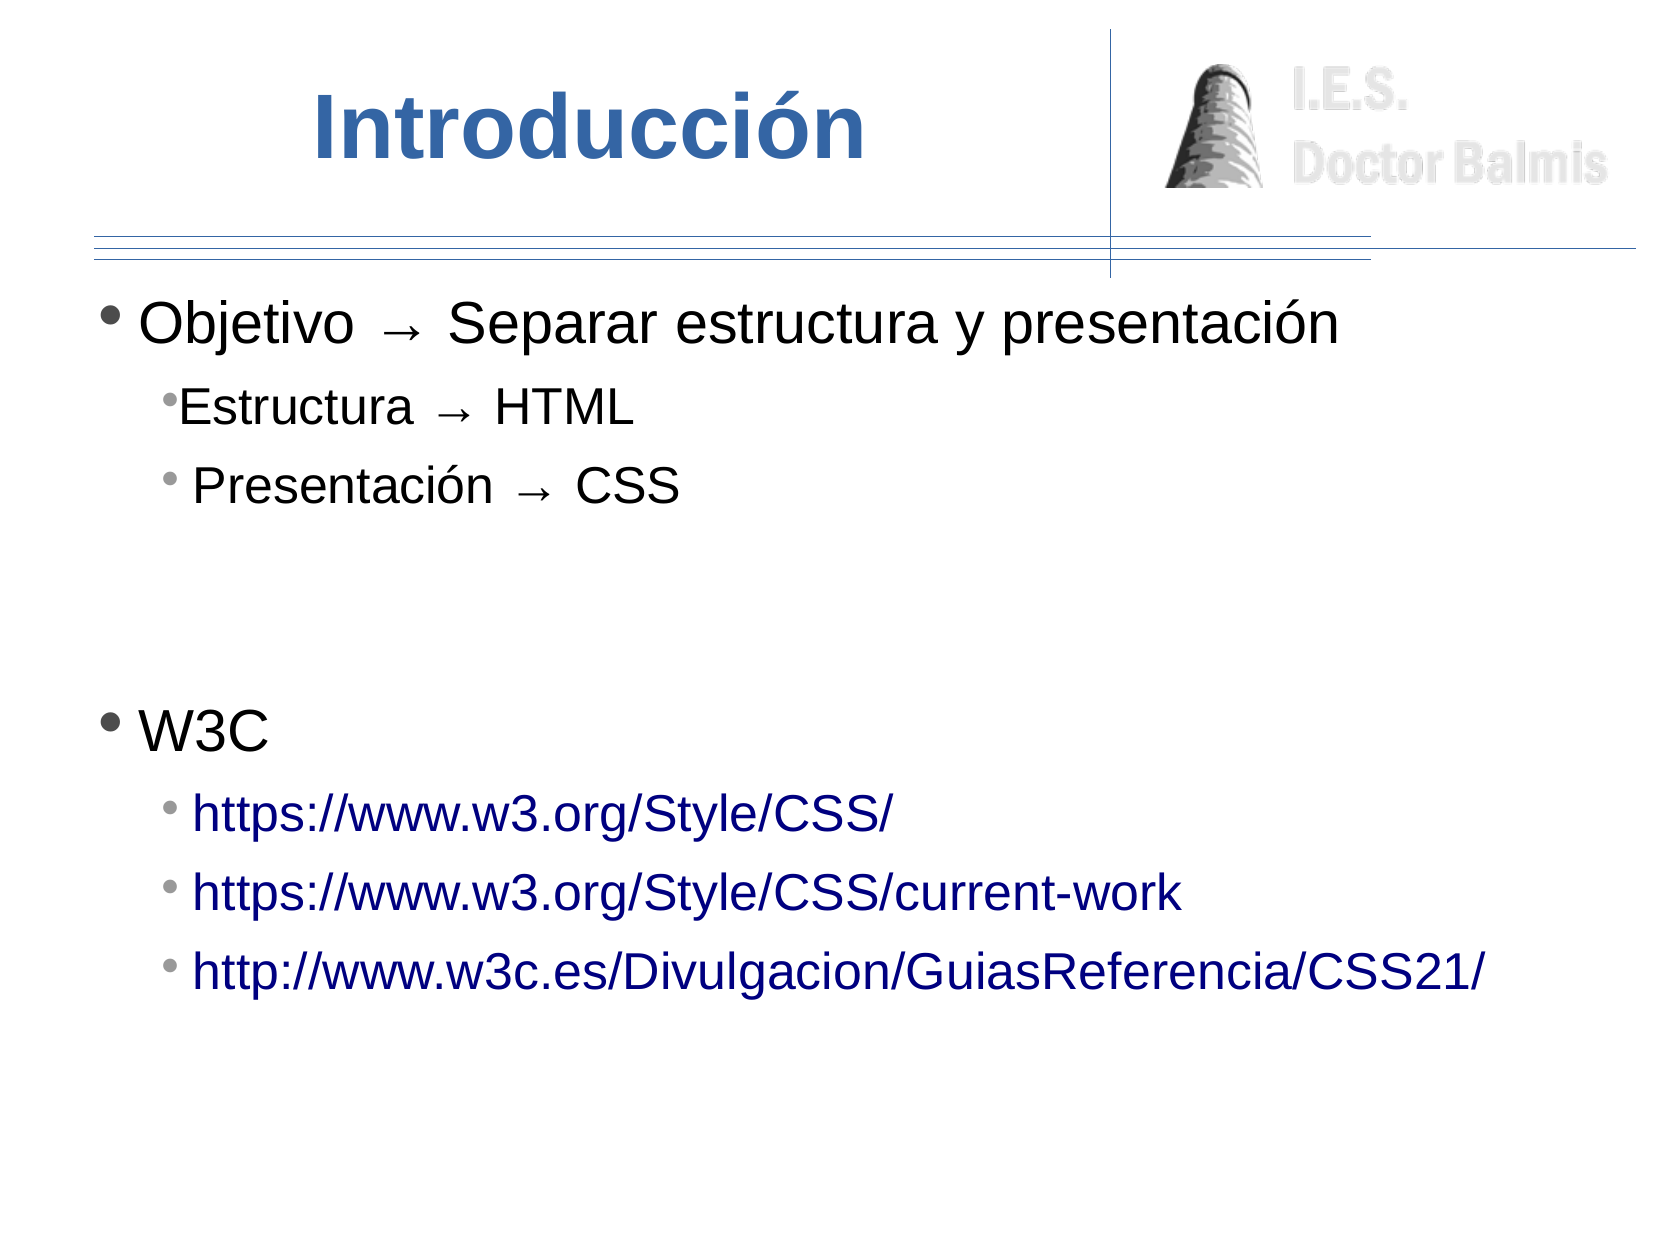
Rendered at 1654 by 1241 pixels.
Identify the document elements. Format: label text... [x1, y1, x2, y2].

picture [1133, 64, 1619, 188]
list Objetivo → Separar estructura y presentación Estructura → HTML Presentación → CSS W3C https://www.w3.org/Style/CSS/ https://www.w3.org/Style/CSS/current-work http://www.w3c.es/Divulgacion/GuiasReferencia/CSS21/ [82, 290, 1571, 1010]
title Introducción [118, 23, 1063, 231]
